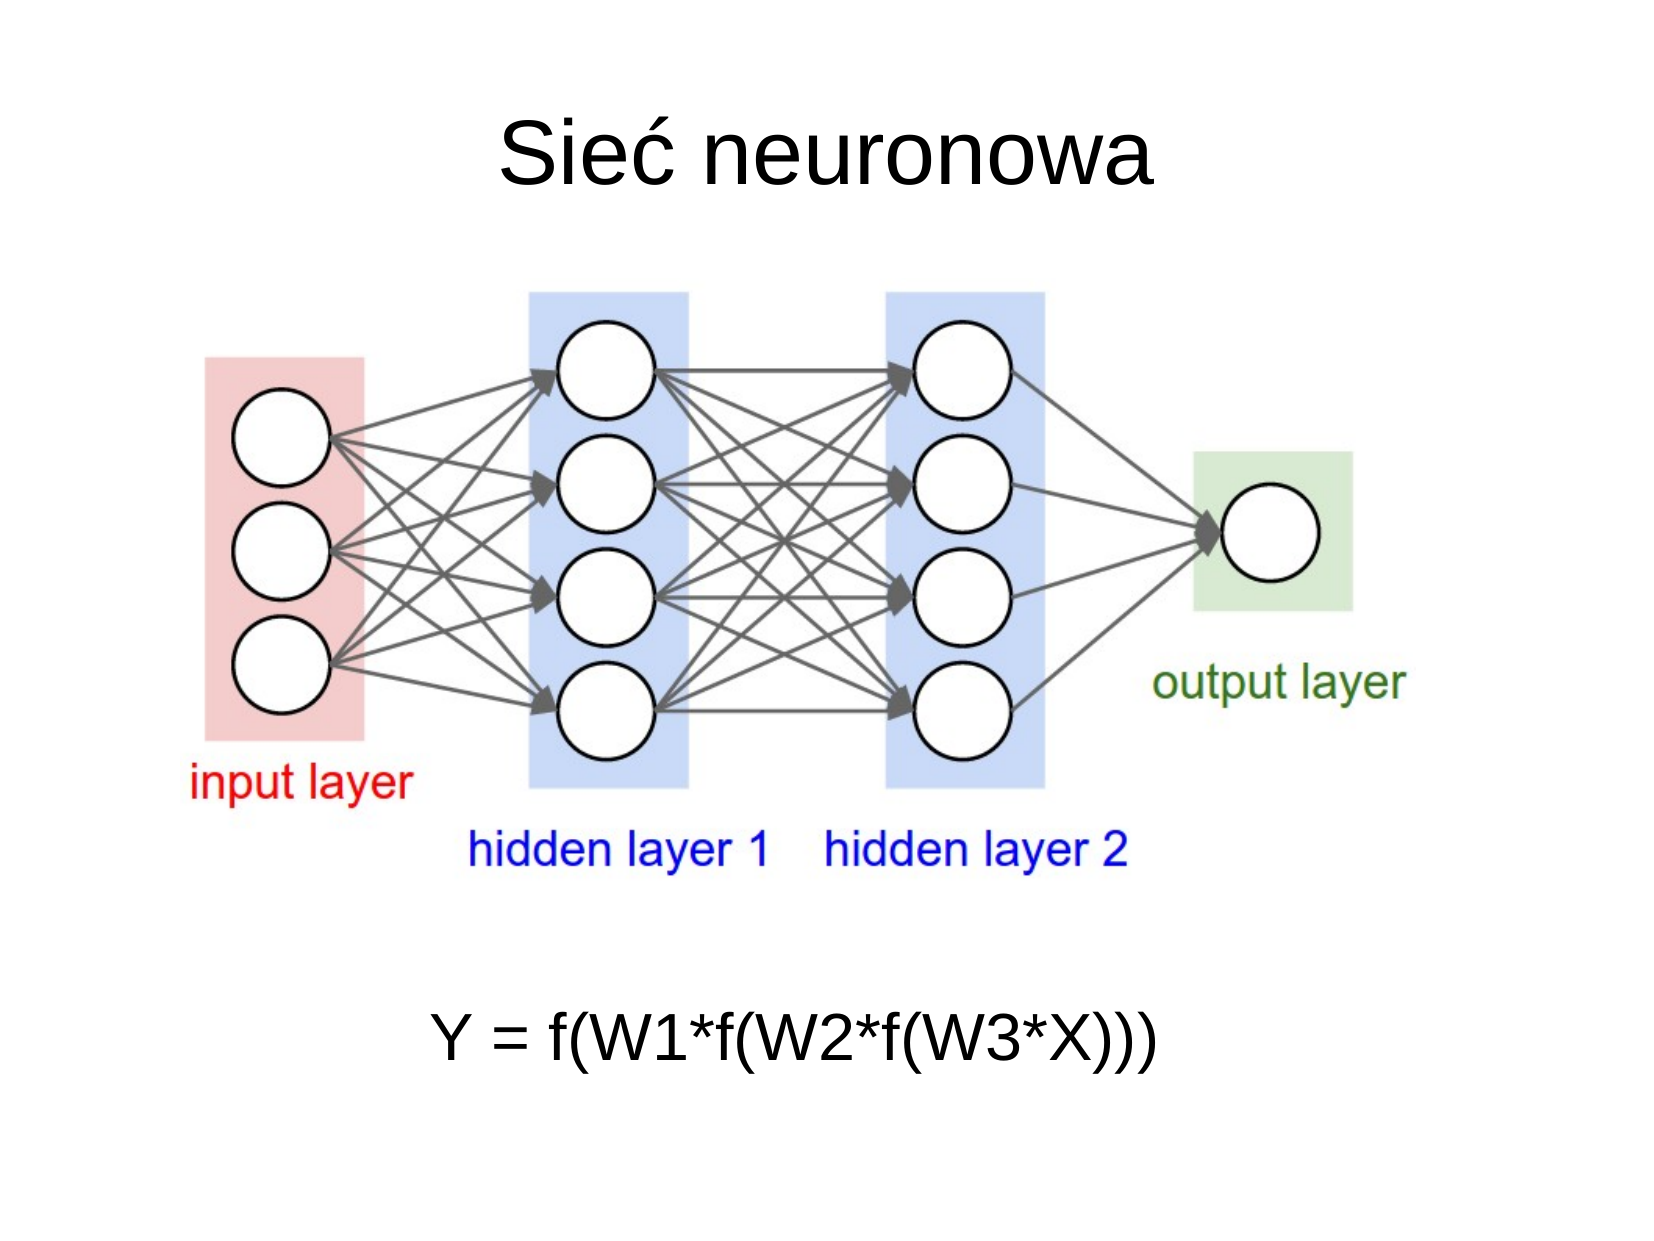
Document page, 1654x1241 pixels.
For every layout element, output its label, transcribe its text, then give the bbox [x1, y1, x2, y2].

title Sieć neuronowa [82, 49, 1571, 257]
picture [180, 278, 1416, 886]
text_box Y = f(W1*f(W2*f(W3*X))) [390, 920, 1201, 1156]
